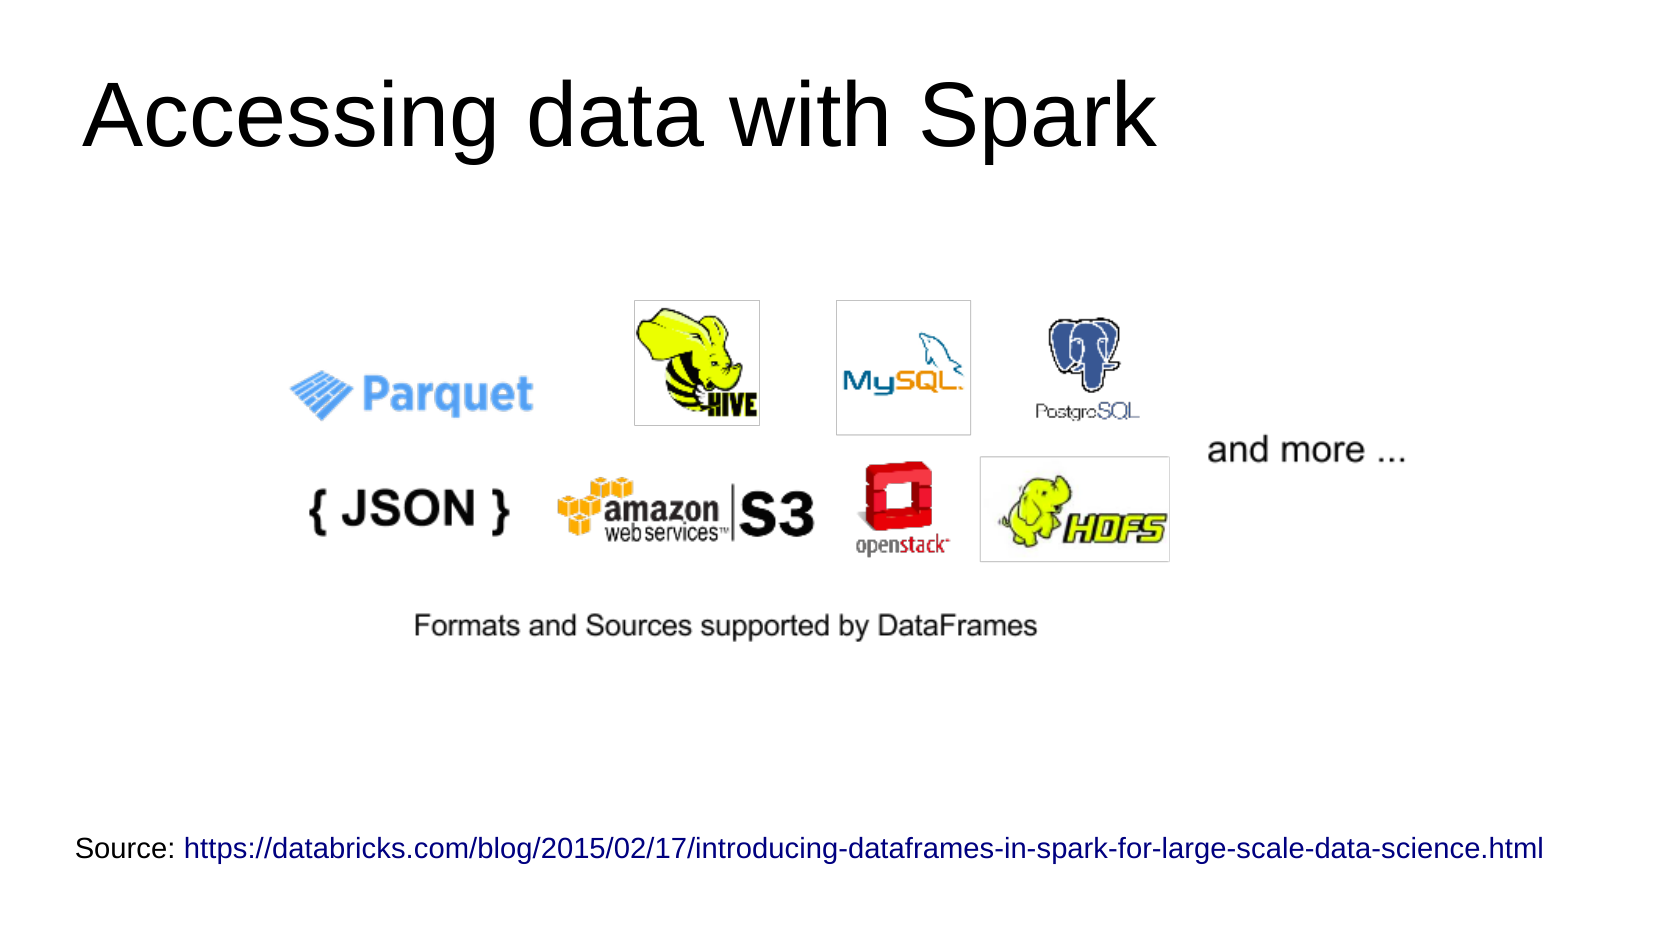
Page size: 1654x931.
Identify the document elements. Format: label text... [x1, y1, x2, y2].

text_box Source: https://databricks.com/blog/2015/02/17/introducing-dataframes-in-spark-for-large-scale-data-science.html [60, 825, 1654, 924]
title Accessing data with Spark [82, 37, 1571, 193]
picture [219, 263, 1437, 667]
